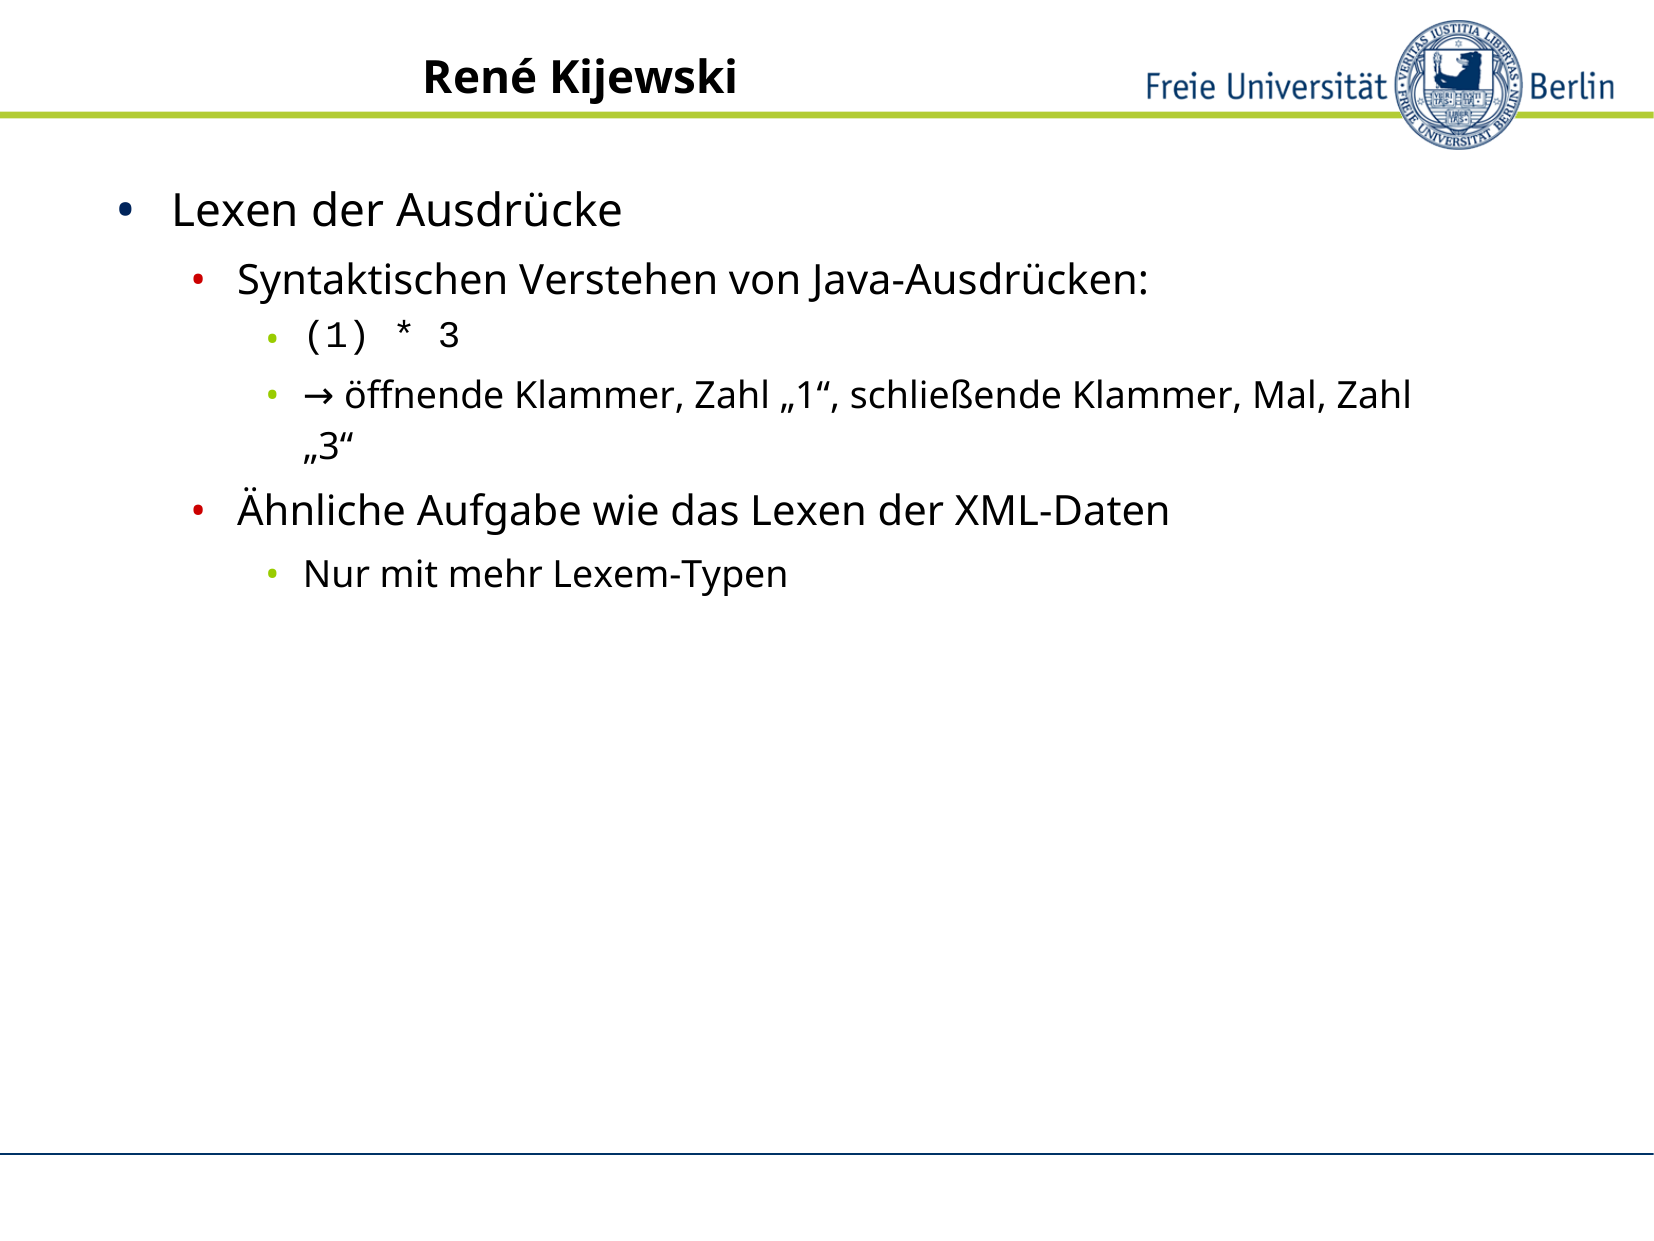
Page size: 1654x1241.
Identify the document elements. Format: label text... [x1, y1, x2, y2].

title René Kijewski [422, 0, 1654, 152]
list Lexen der Ausdrücke Syntaktischen Verstehen von Java-Ausdrücken: (1) * 3 → öffnende Klammer, Zahl „1“, schließende Klammer, Mal, Zahl „3“ Ähnliche Aufgabe wie das Lexen der XML-Daten Nur mit mehr Lexem-Typen [115, 177, 1418, 680]
